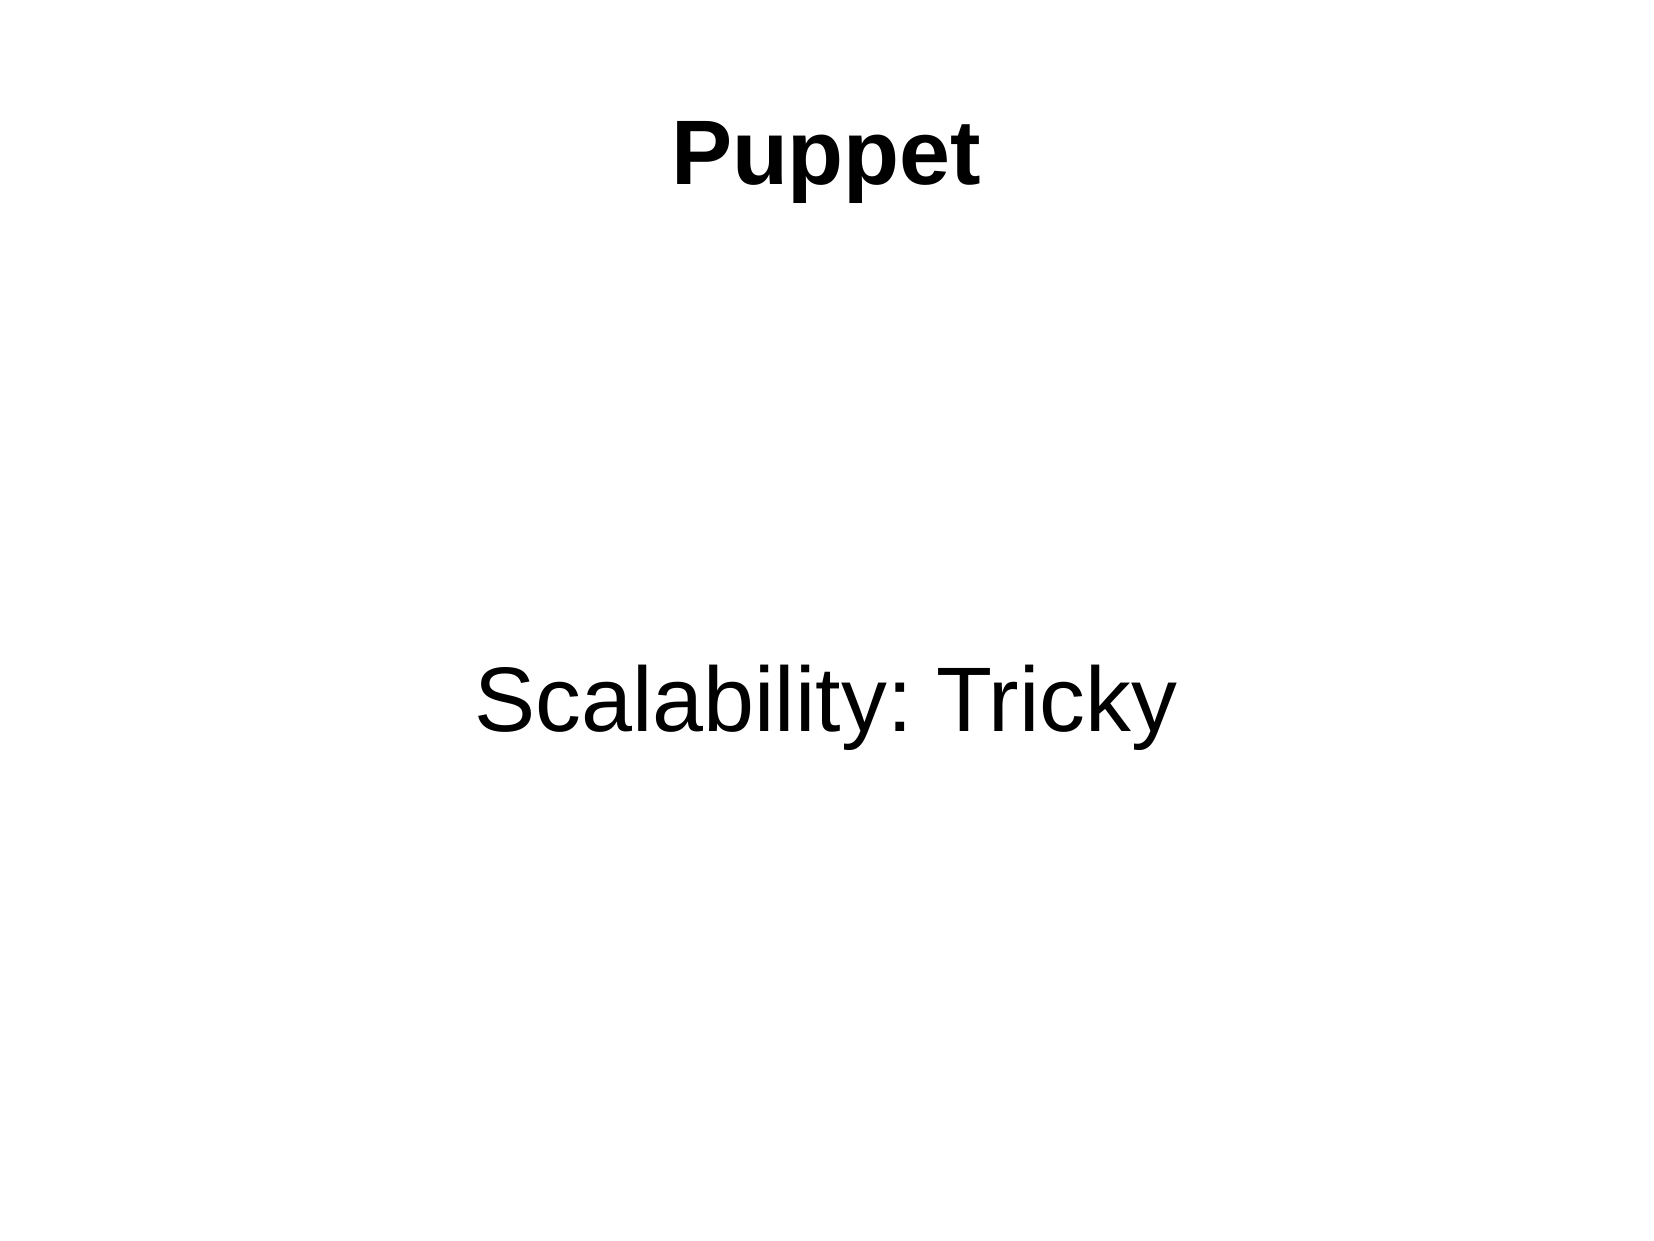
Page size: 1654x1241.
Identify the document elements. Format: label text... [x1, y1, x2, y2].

subtitle Scalability: Tricky [82, 290, 1571, 1109]
title Puppet [82, 49, 1571, 257]
